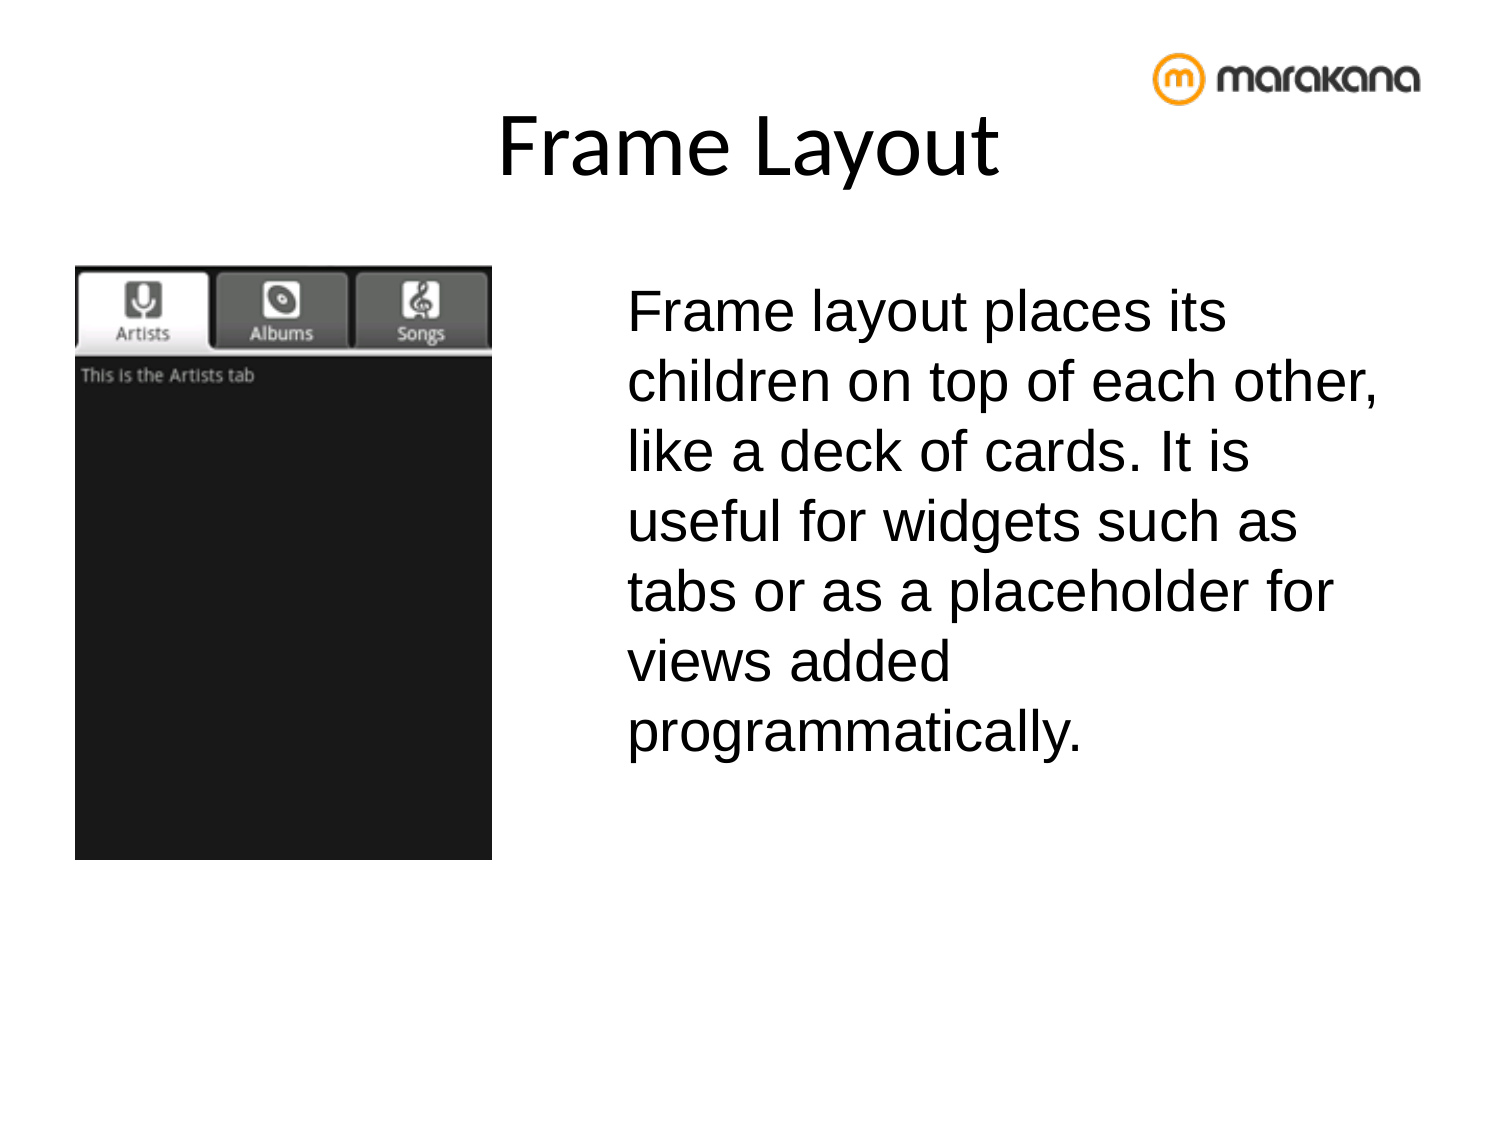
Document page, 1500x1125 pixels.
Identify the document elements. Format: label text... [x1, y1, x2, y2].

title Frame Layout [75, 45, 1425, 233]
text_box Frame layout places its children on top of each other, like a deck of cards. It is useful for widgets such as tabs or as a placeholder for views added programmatically. [612, 265, 1425, 771]
picture [75, 265, 492, 860]
